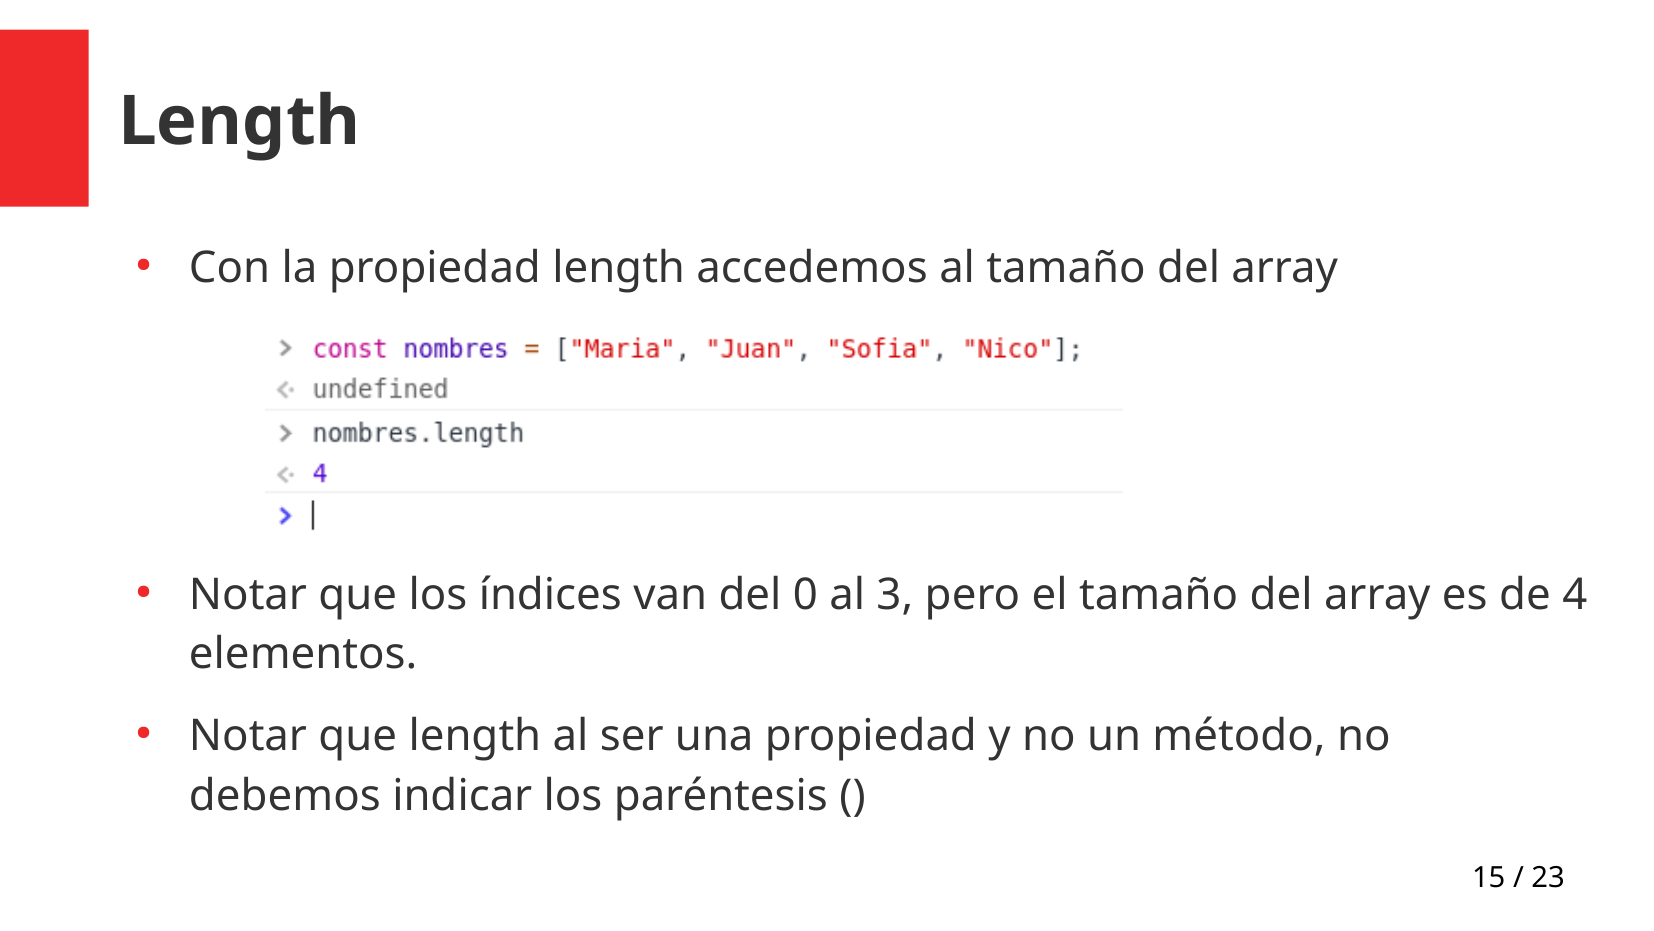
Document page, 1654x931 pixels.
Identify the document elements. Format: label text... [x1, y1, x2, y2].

picture [265, 325, 1123, 532]
title Length [118, 29, 1595, 207]
list Con la propiedad length accedemos al tamaño del array Notar que los índices van del 0 al 3, pero el tamaño del array es de 4 elementos. Notar que length al ser una propiedad y no un método, no debemos indicar los paréntesis () [118, 236, 1595, 798]
